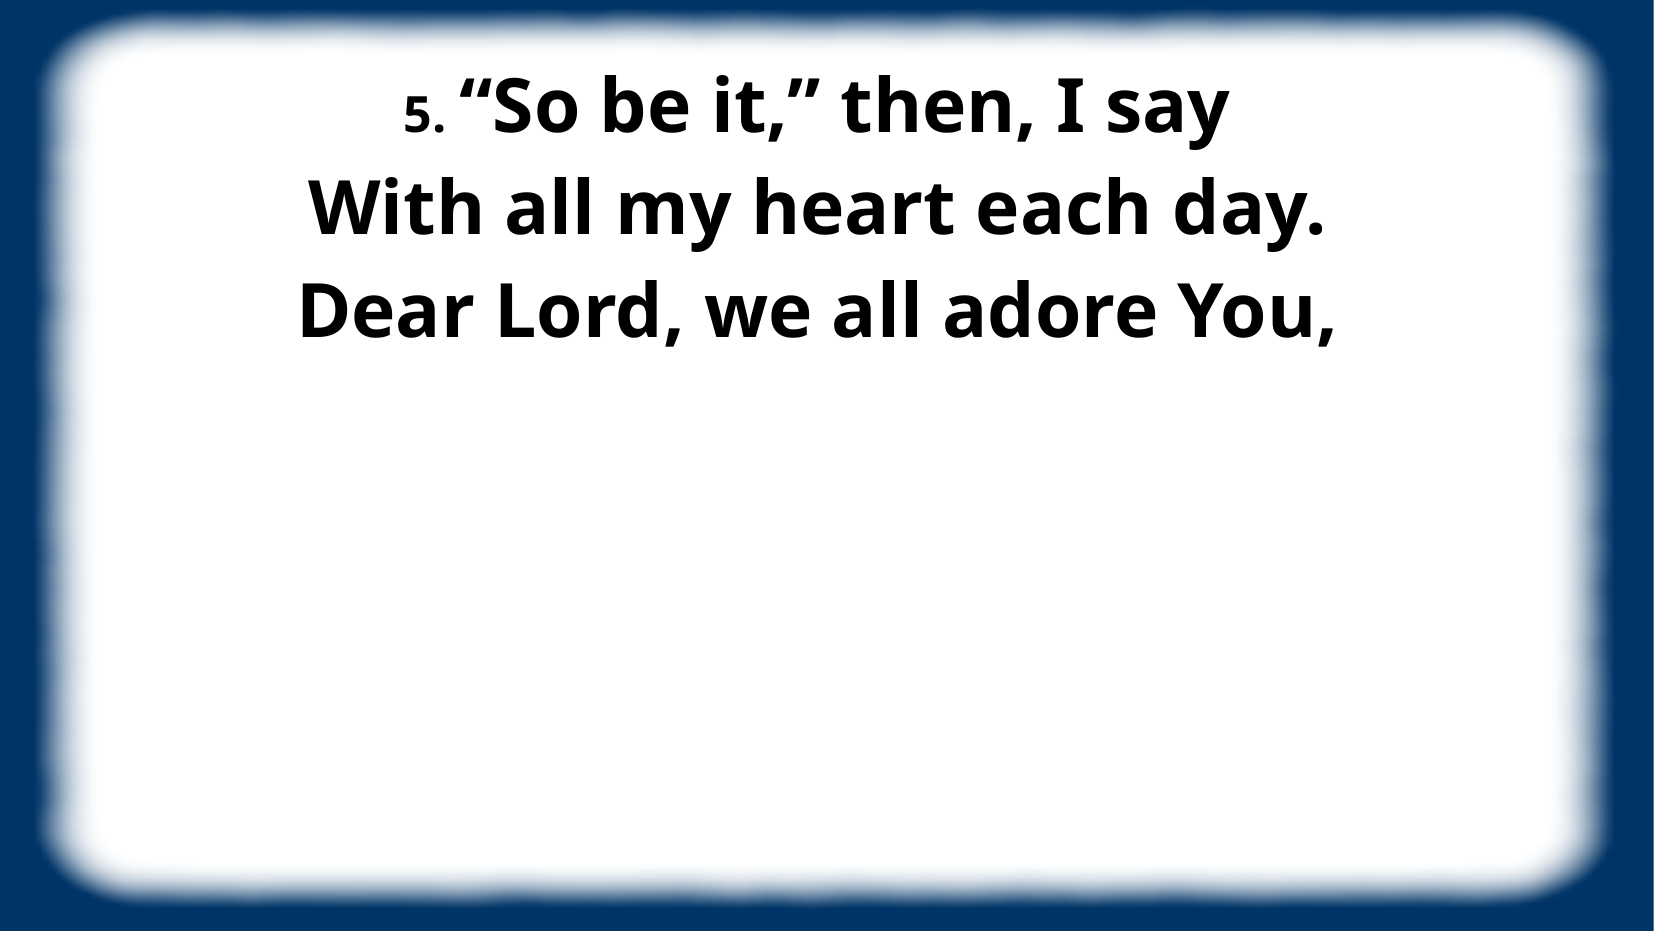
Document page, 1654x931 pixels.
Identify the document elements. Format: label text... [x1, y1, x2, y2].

picture [0, 0, 1654, 931]
text_box 5. “So be it,” then, I say With all my heart each day. Dear Lord, we all adore You, [90, 45, 1546, 426]
